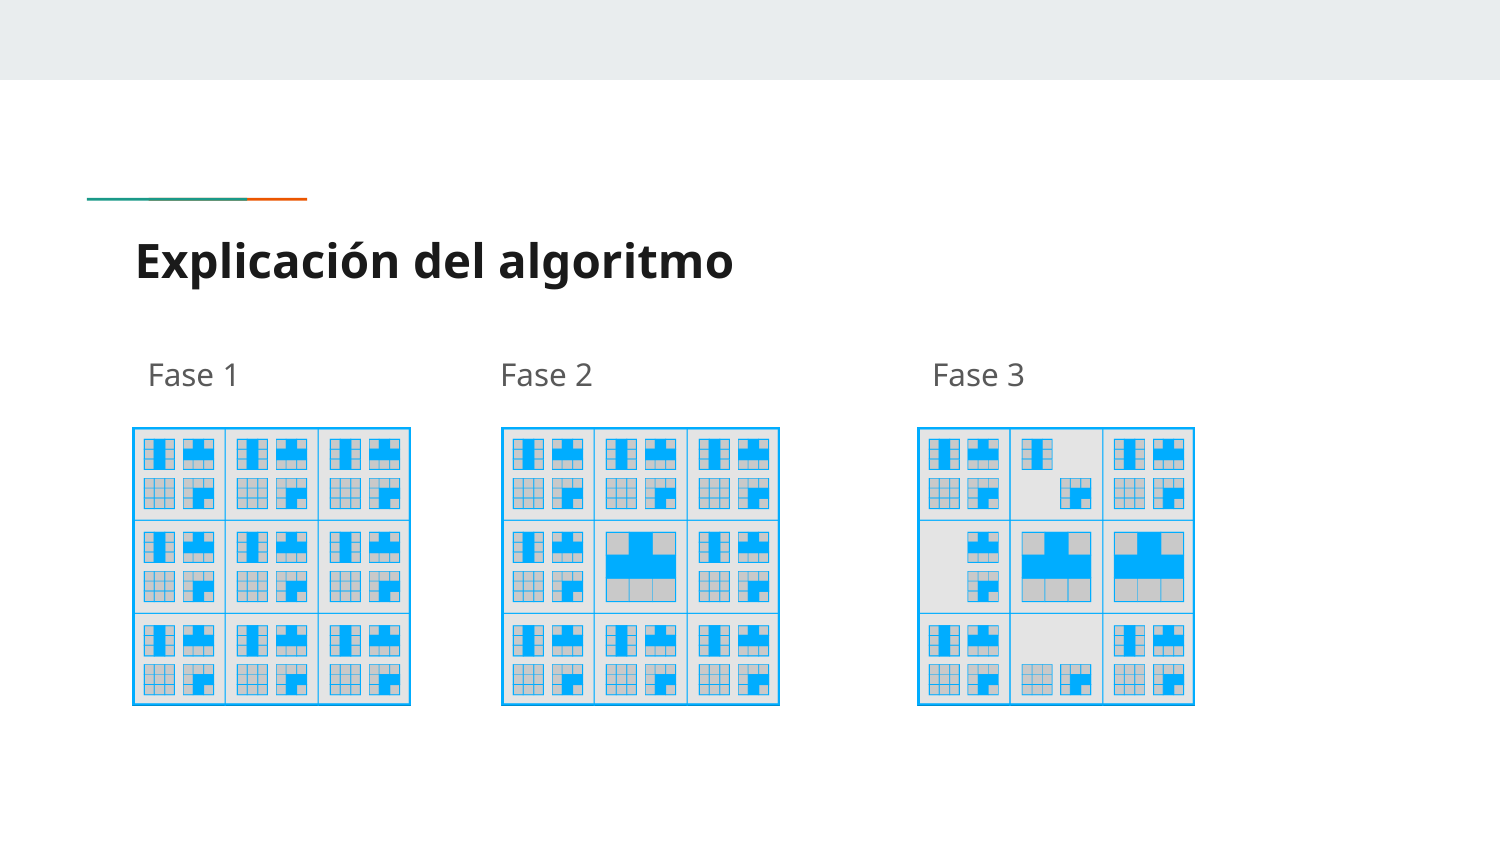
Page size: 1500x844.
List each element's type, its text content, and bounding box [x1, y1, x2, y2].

picture [136, 430, 408, 612]
picture [136, 615, 408, 703]
list Fase 2 [485, 342, 797, 413]
title Explicación del algoritmo [119, 216, 1381, 305]
list Fase 3 [917, 342, 1228, 413]
picture [921, 430, 1192, 612]
picture [921, 615, 1192, 703]
picture [505, 430, 777, 612]
list Fase 1 [132, 342, 444, 413]
picture [505, 615, 777, 703]
